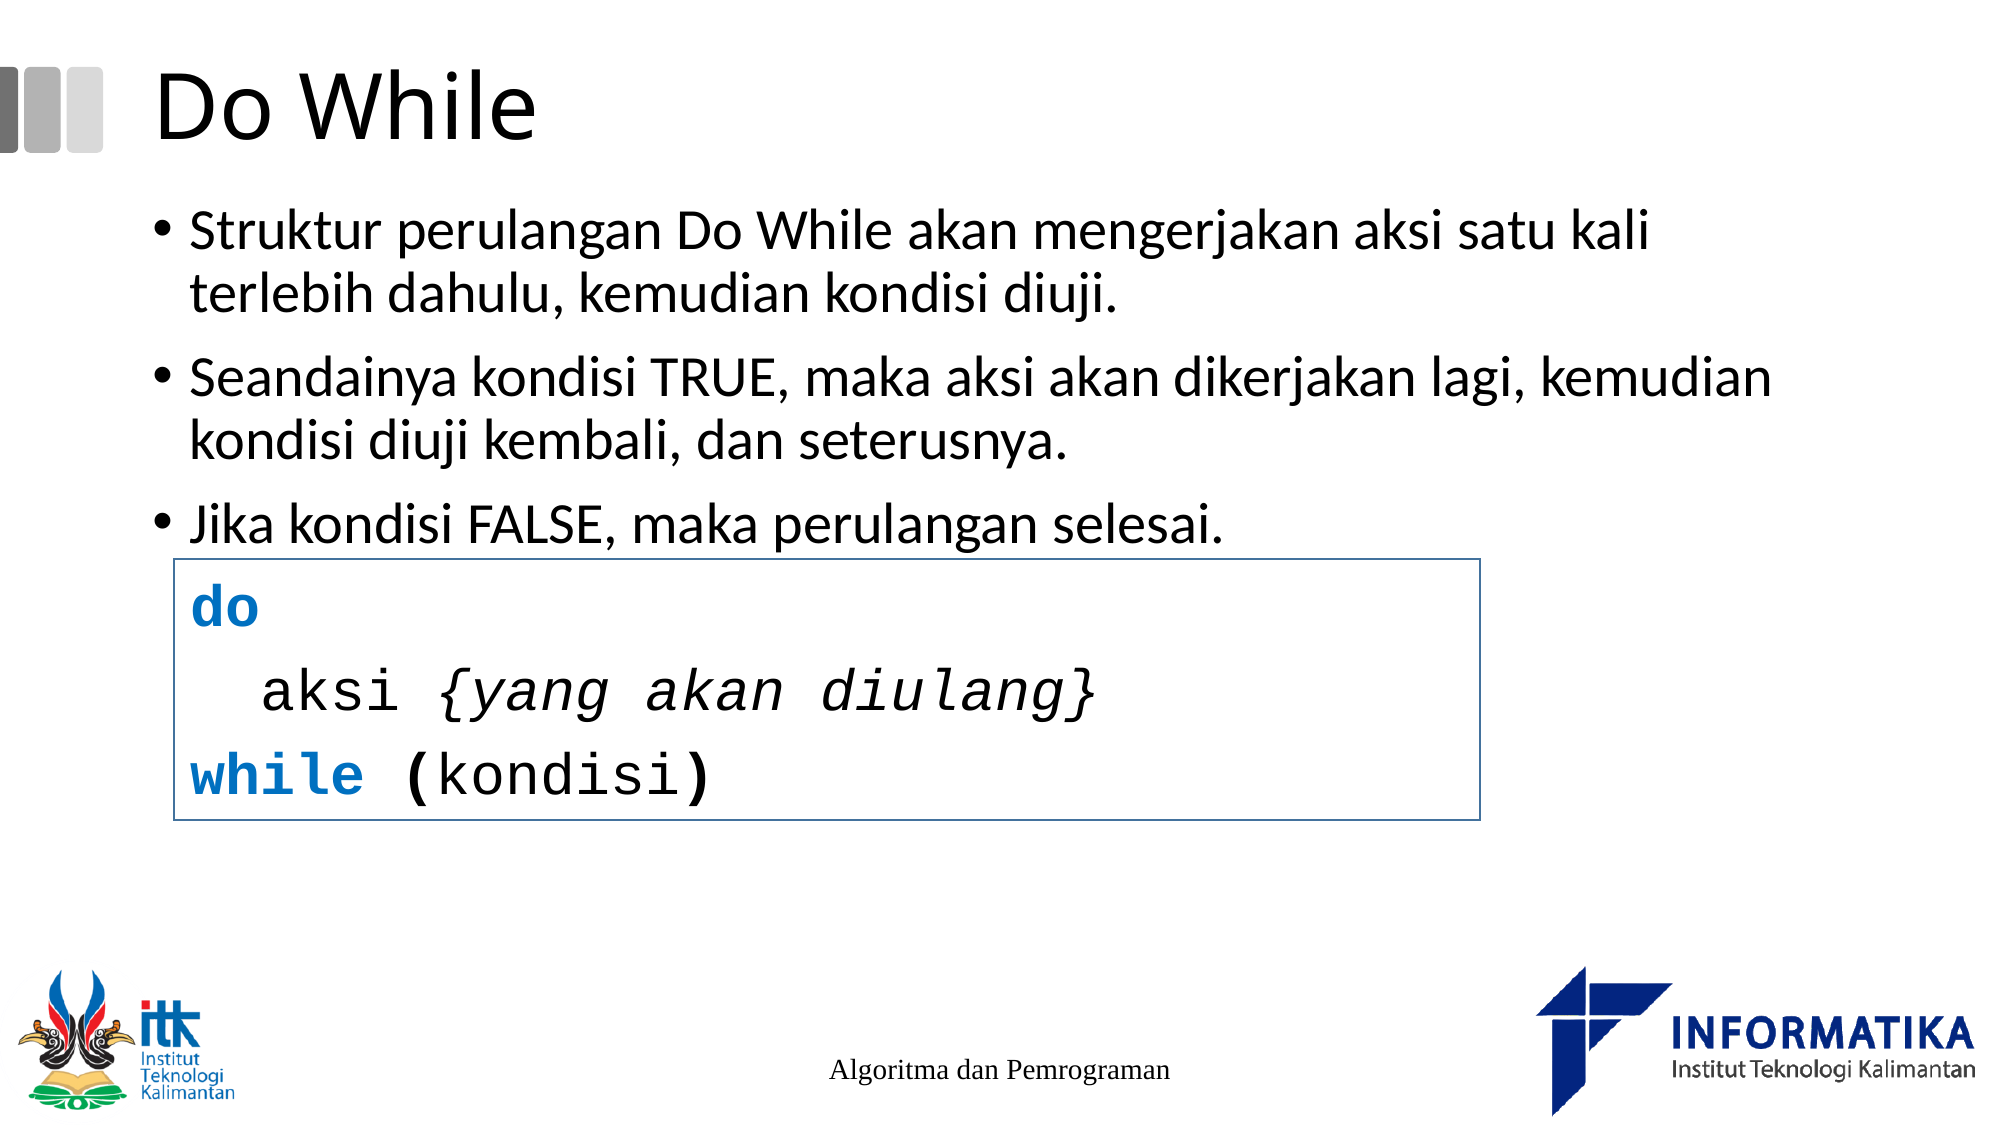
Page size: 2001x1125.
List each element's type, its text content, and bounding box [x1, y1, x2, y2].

list Struktur perulangan Do While akan mengerjakan aksi satu kali terlebih dahulu, kemudian kondisi diuji. Seandainya kondisi TRUE, maka aksi akan dikerjakan lagi, kemudian kondisi diuji kembali, dan seterusnya. Jika kondisi FALSE, maka perulangan selesai. do aksi {yang akan diulang} while (kondisi) [137, 191, 1808, 945]
picture [0, 935, 253, 1125]
title Do While [137, 1, 1863, 219]
picture [1534, 965, 1976, 1118]
